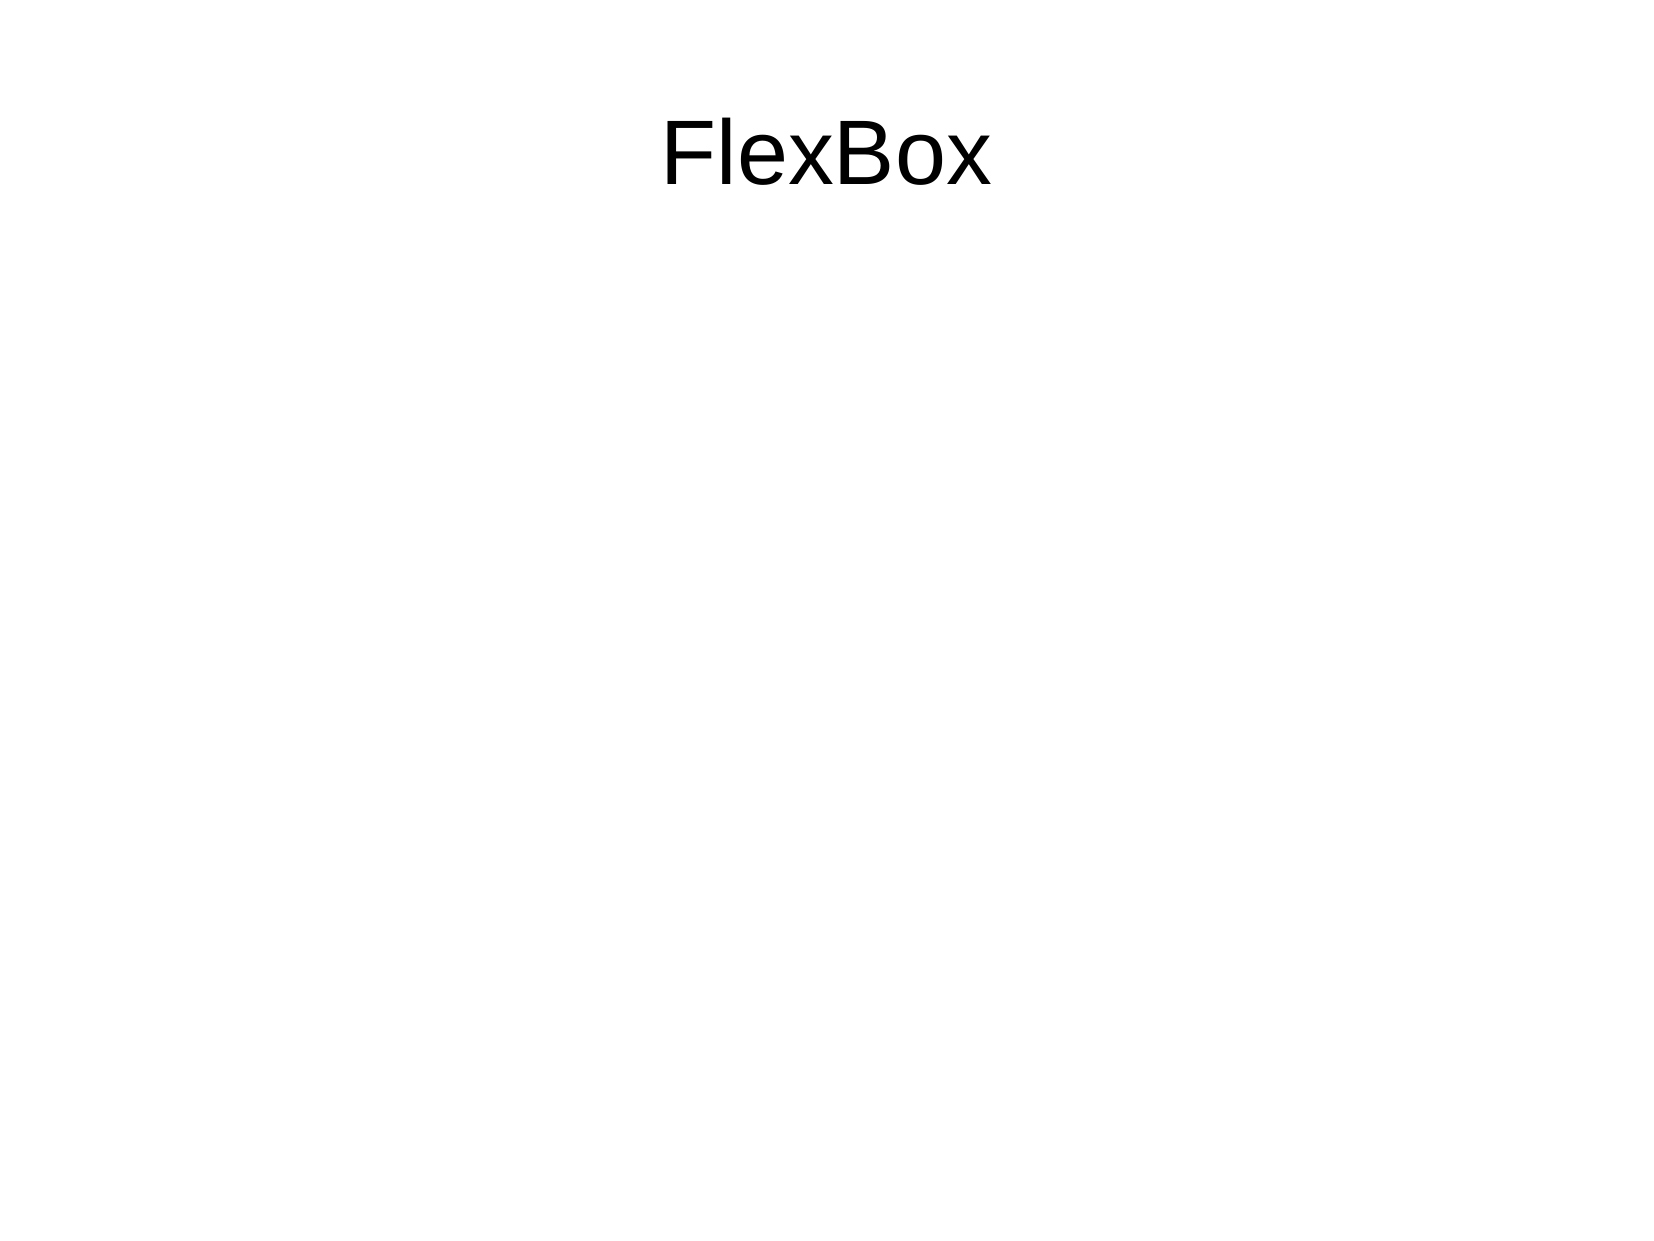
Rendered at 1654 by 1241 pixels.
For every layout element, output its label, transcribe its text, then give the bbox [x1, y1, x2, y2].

title FlexBox [82, 49, 1571, 257]
